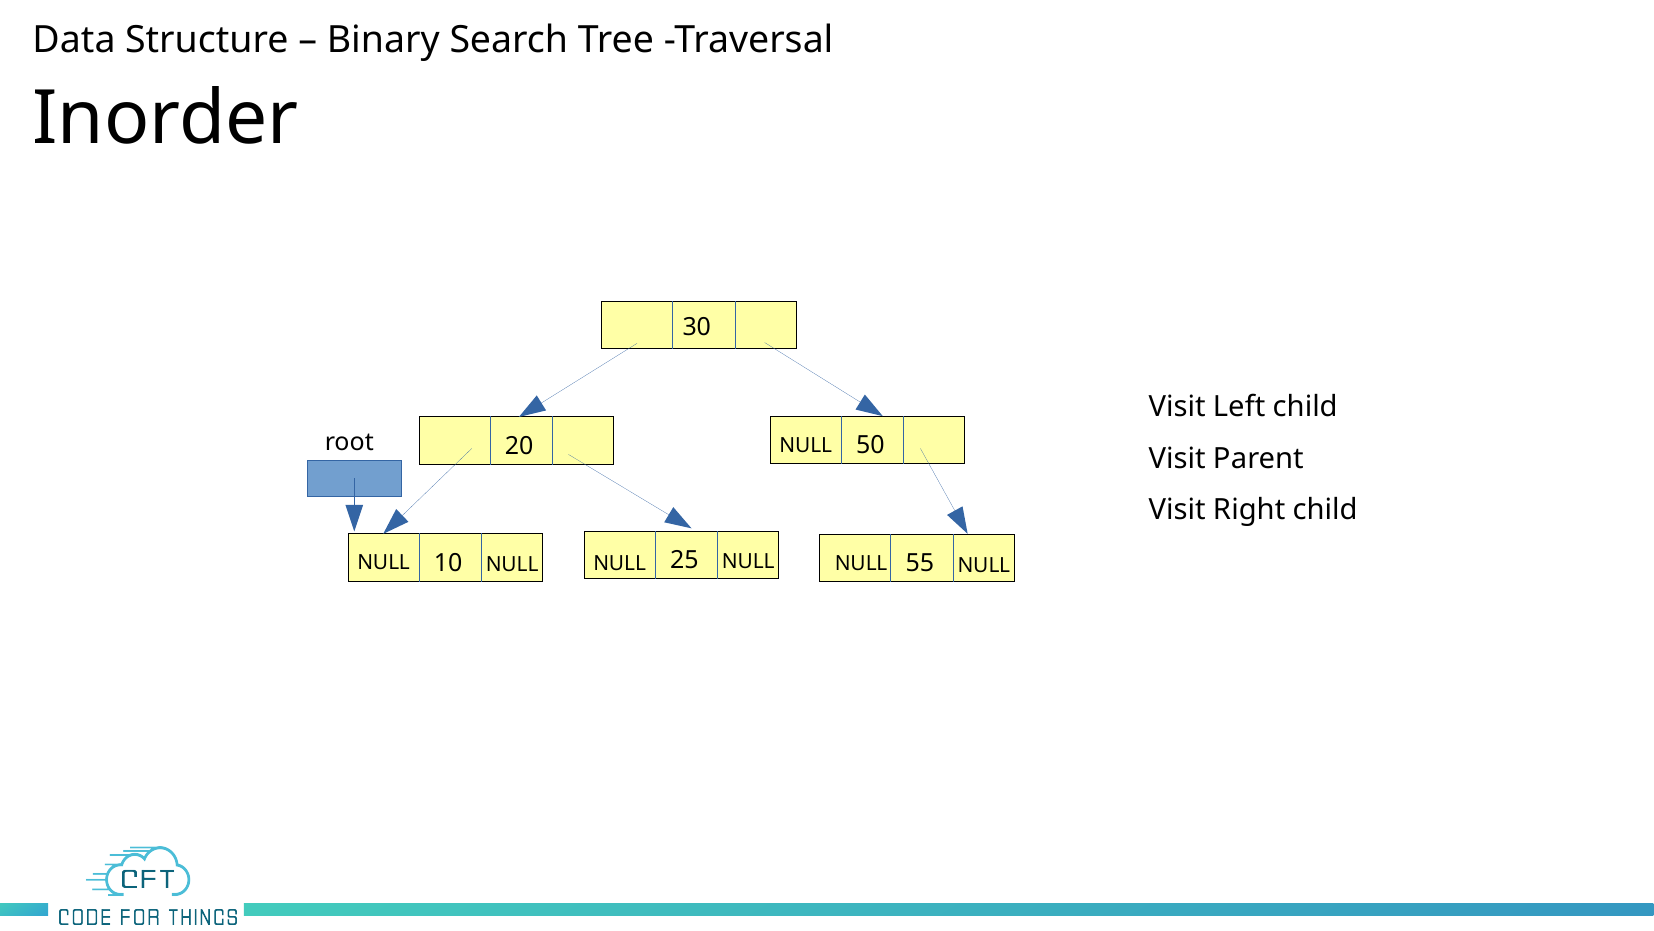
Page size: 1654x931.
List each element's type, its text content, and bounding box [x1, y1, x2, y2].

text_box NULL [342, 539, 426, 579]
text_box [584, 531, 655, 540]
text_box [954, 534, 1015, 542]
text_box [718, 531, 779, 539]
text_box [419, 416, 490, 465]
text_box [819, 534, 890, 582]
picture [59, 846, 237, 925]
text_box [482, 533, 543, 541]
text_box NULL [942, 542, 1027, 582]
text_box [736, 301, 797, 349]
text_box 55 [890, 537, 953, 582]
text_box NULL [578, 540, 663, 580]
text_box 10 [419, 536, 481, 582]
title Data Structure – Binary Search Tree -Traversal Inorder [32, 12, 1184, 166]
text_box [673, 301, 735, 349]
text_box [553, 416, 614, 465]
text_box 30 [667, 301, 730, 346]
text_box 50 [841, 419, 904, 464]
text_box root [310, 416, 390, 461]
text_box NULL [707, 539, 791, 579]
text_box [348, 533, 419, 539]
text_box [491, 416, 552, 420]
text_box NULL [820, 540, 904, 580]
text_box [601, 301, 672, 349]
text_box Visit Left child Visit Parent Visit Right child [1133, 377, 1501, 520]
text_box [307, 460, 402, 497]
text_box 20 [490, 420, 552, 465]
text_box NULL [471, 541, 555, 581]
text_box 25 [655, 534, 718, 579]
text_box [904, 416, 965, 464]
text_box [770, 416, 841, 422]
text_box NULL [764, 422, 849, 462]
